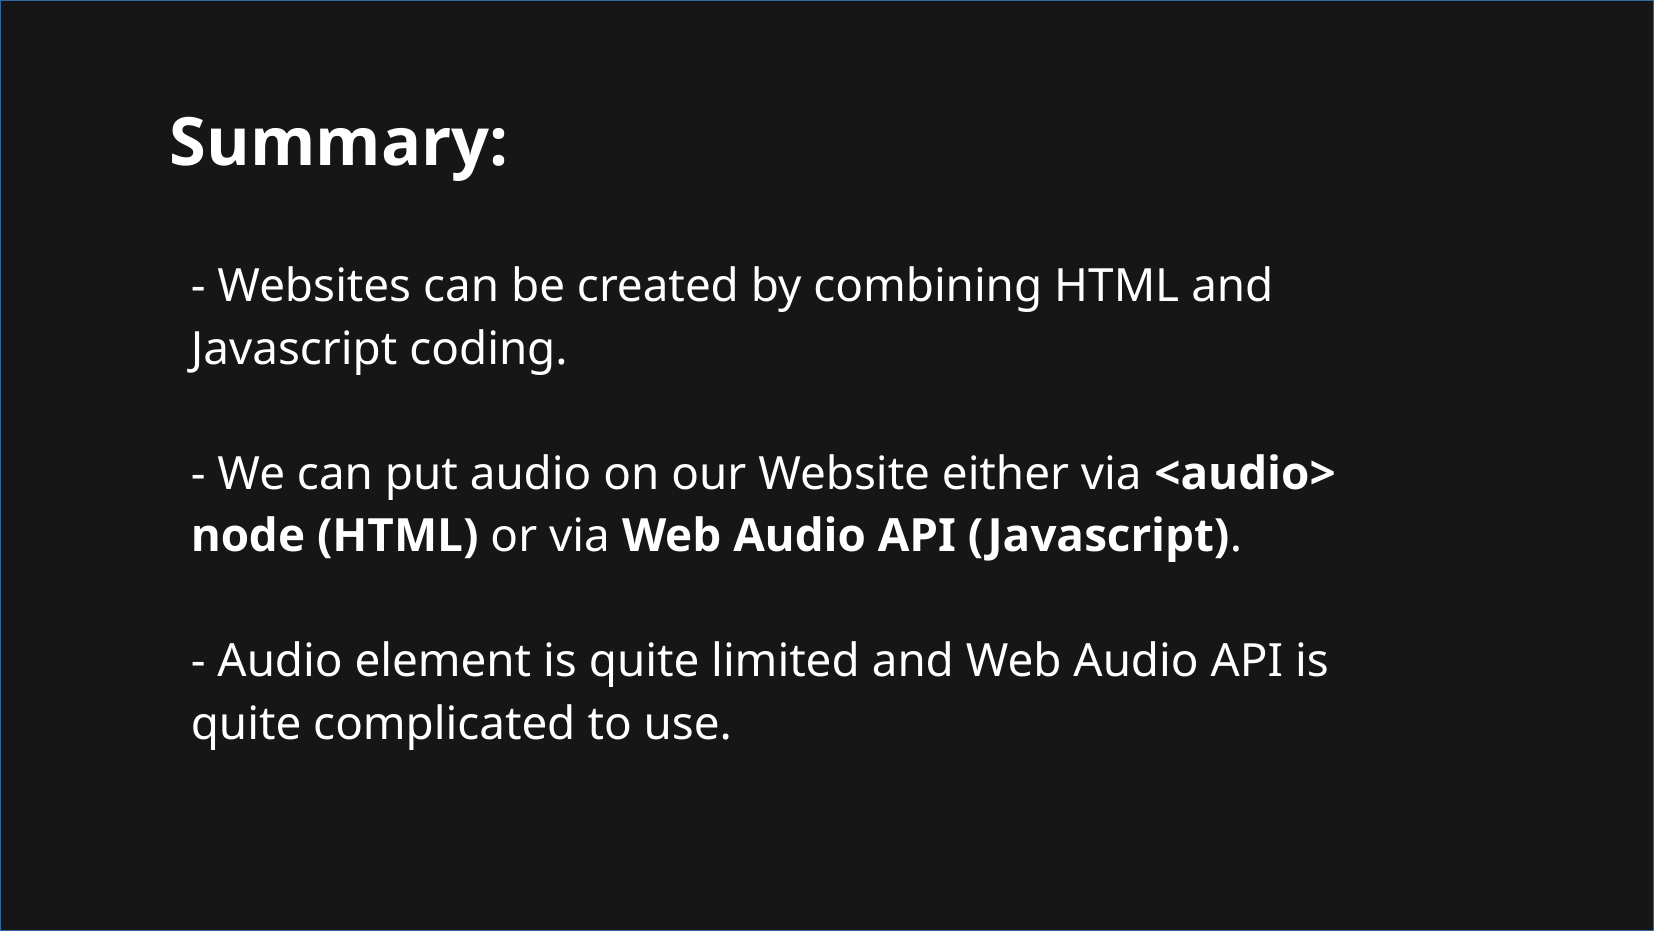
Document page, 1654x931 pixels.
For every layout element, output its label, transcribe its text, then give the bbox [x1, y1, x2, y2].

subtitle Summary: [169, 132, 816, 328]
text_box - Websites can be created by combining HTML and Javascript coding. - We can put audio on our Website either via <audio> node (HTML) or via Web Audio API (Javascript). - Audio element is quite limited and Web Audio API is quite complicated to use. [176, 245, 1407, 931]
